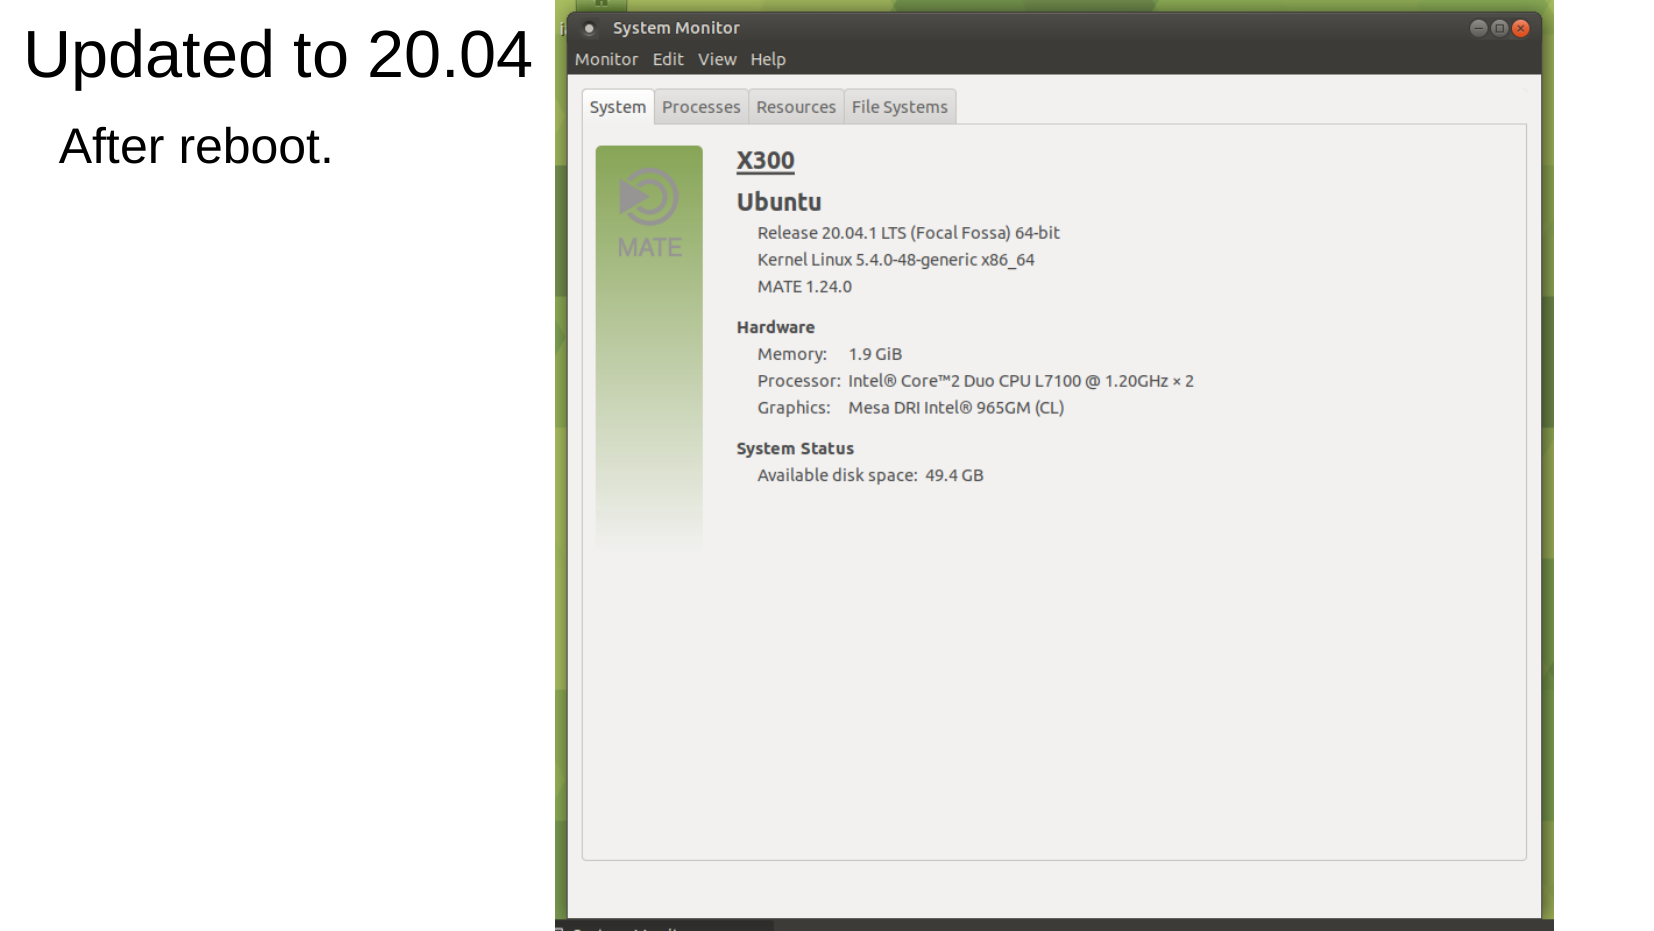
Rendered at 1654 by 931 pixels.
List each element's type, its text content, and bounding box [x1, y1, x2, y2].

subtitle After reboot. [59, 91, 555, 201]
title Updated to 20.04 [23, 16, 555, 92]
picture [555, 0, 1554, 931]
